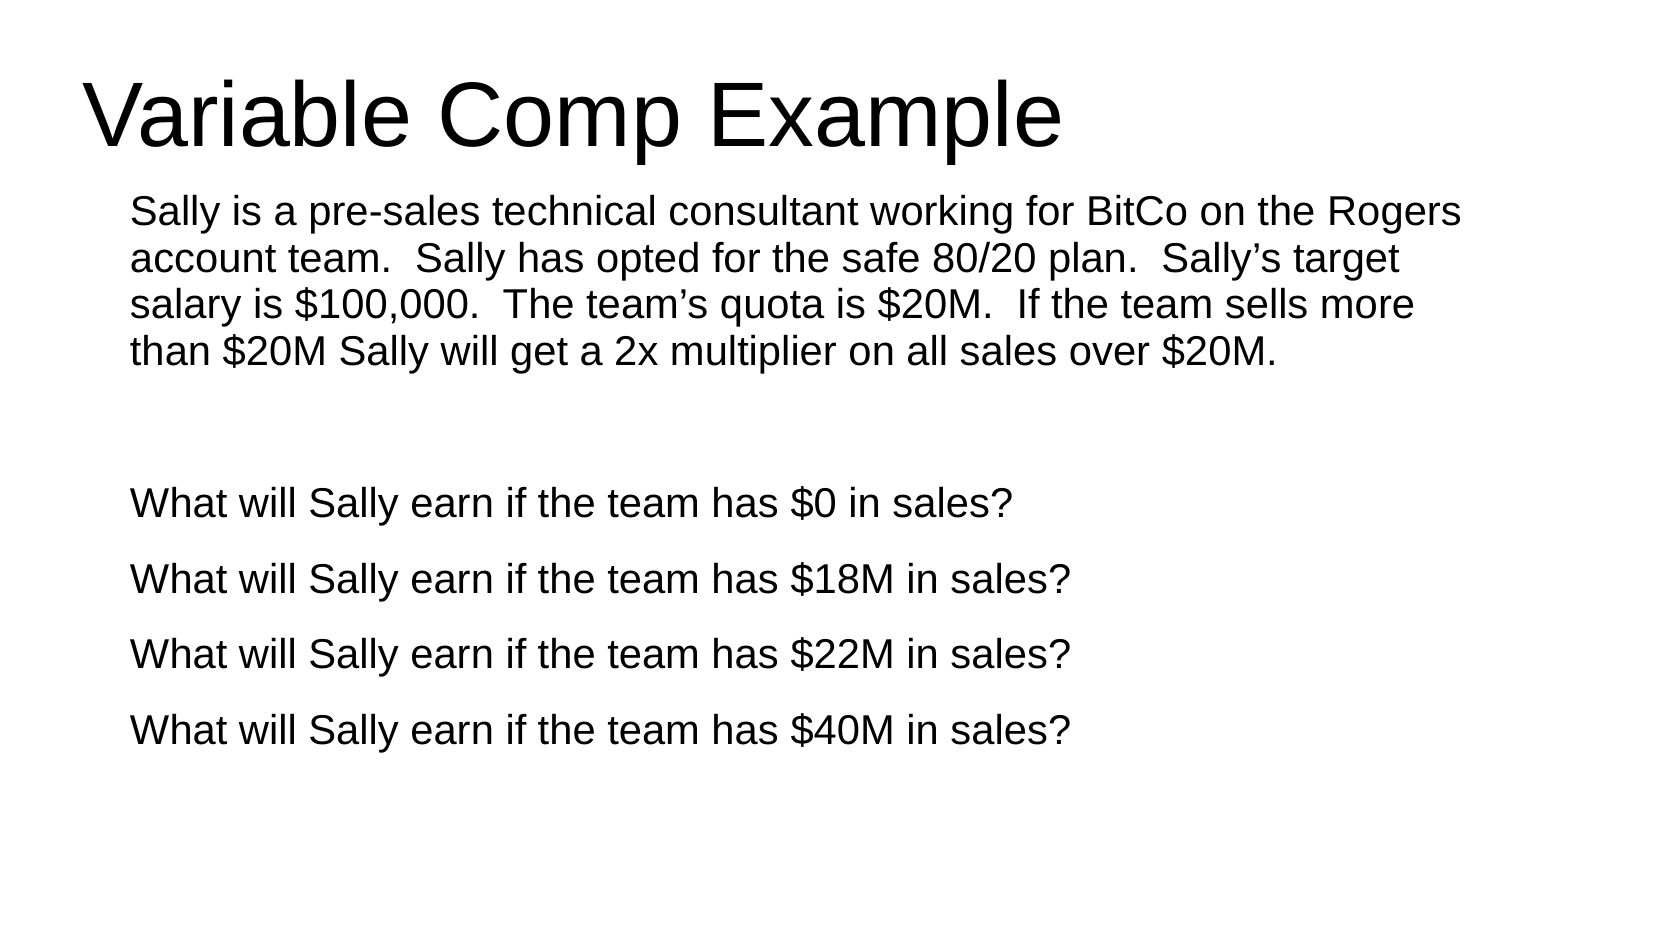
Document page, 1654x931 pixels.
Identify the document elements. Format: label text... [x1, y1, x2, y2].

list Sally is a pre-sales technical consultant working for BitCo on the Rogers account team. Sally has opted for the safe 80/20 plan. Sally’s target salary is $100,000. The team’s quota is $20M. If the team sells more than $20M Sally will get a 2x multiplier on all sales over $20M. What will Sally earn if the team has $0 in sales? What will Sally earn if the team has $18M in sales? What will Sally earn if the team has $22M in sales? What will Sally earn if the team has $40M in sales? [129, 187, 1501, 768]
title Variable Comp Example [82, 37, 1571, 193]
